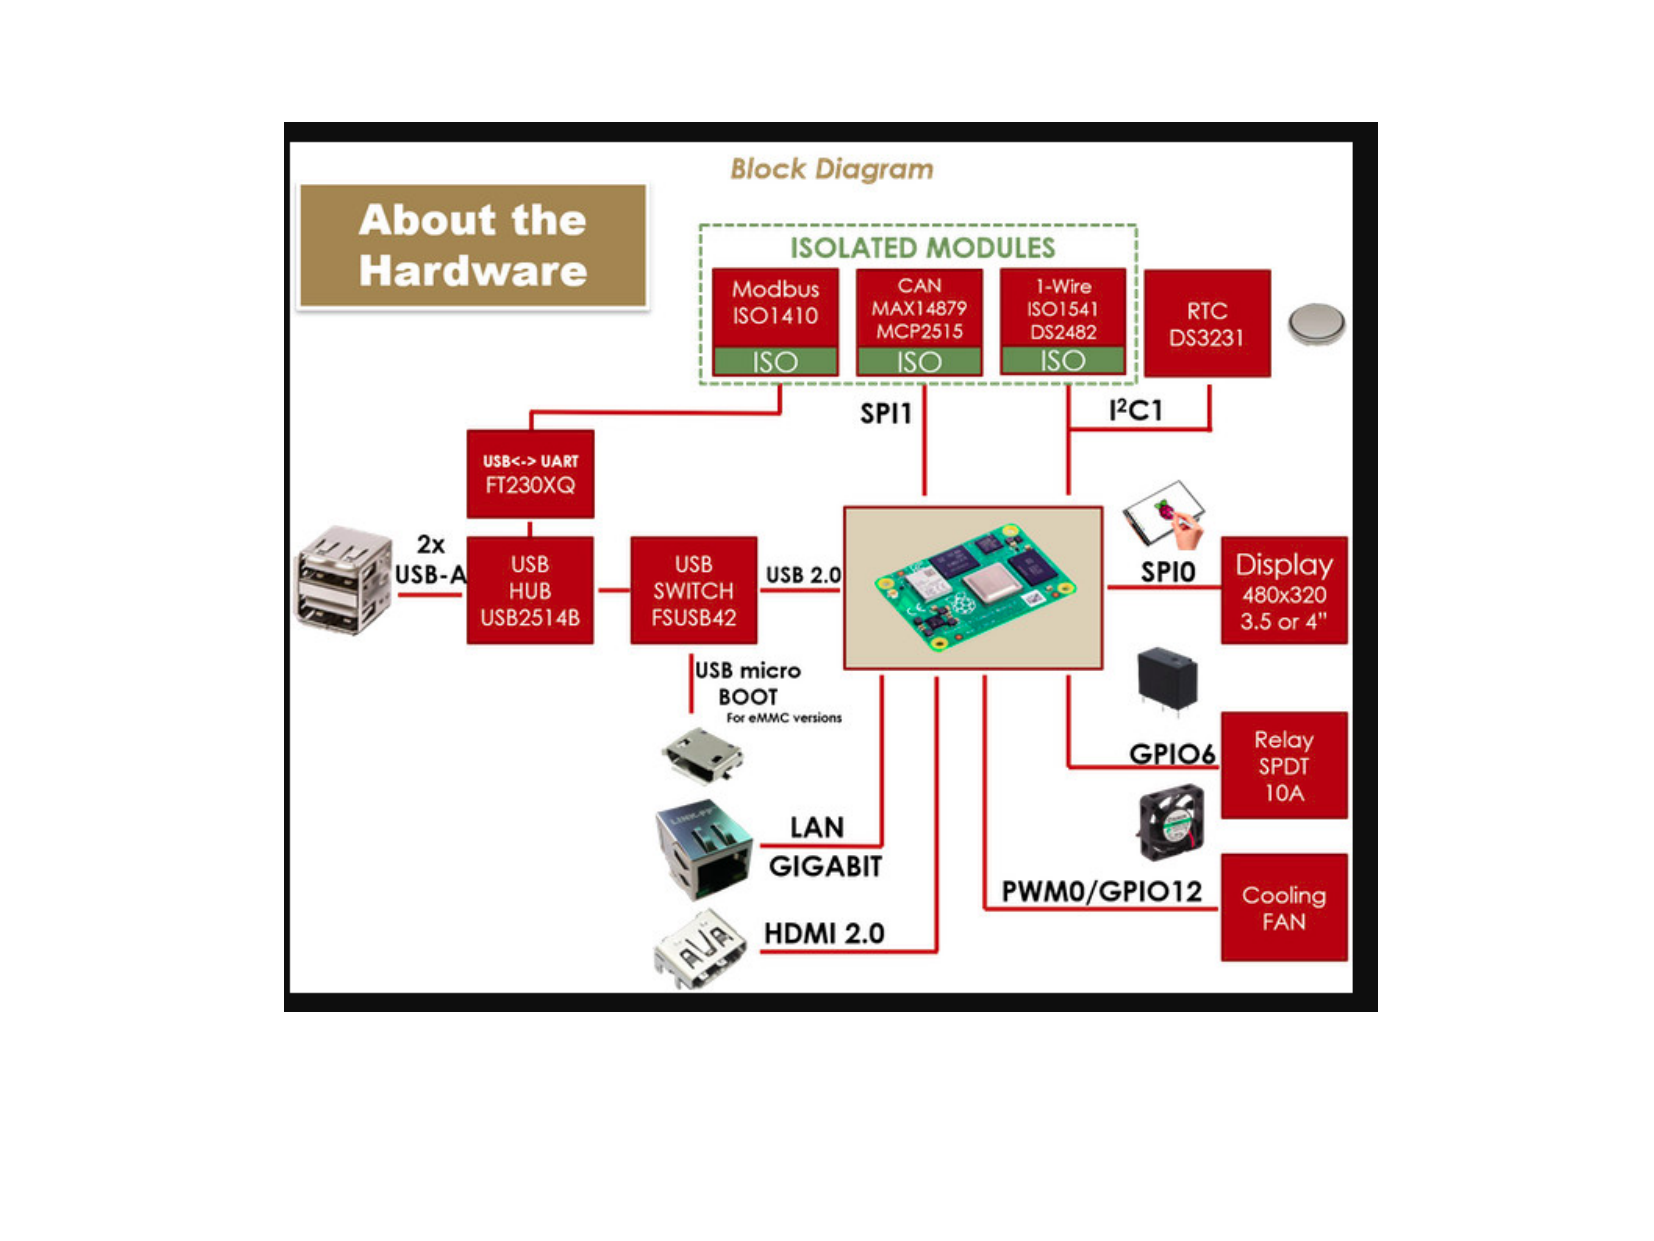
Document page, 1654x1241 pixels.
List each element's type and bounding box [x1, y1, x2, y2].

picture [284, 122, 1378, 1012]
